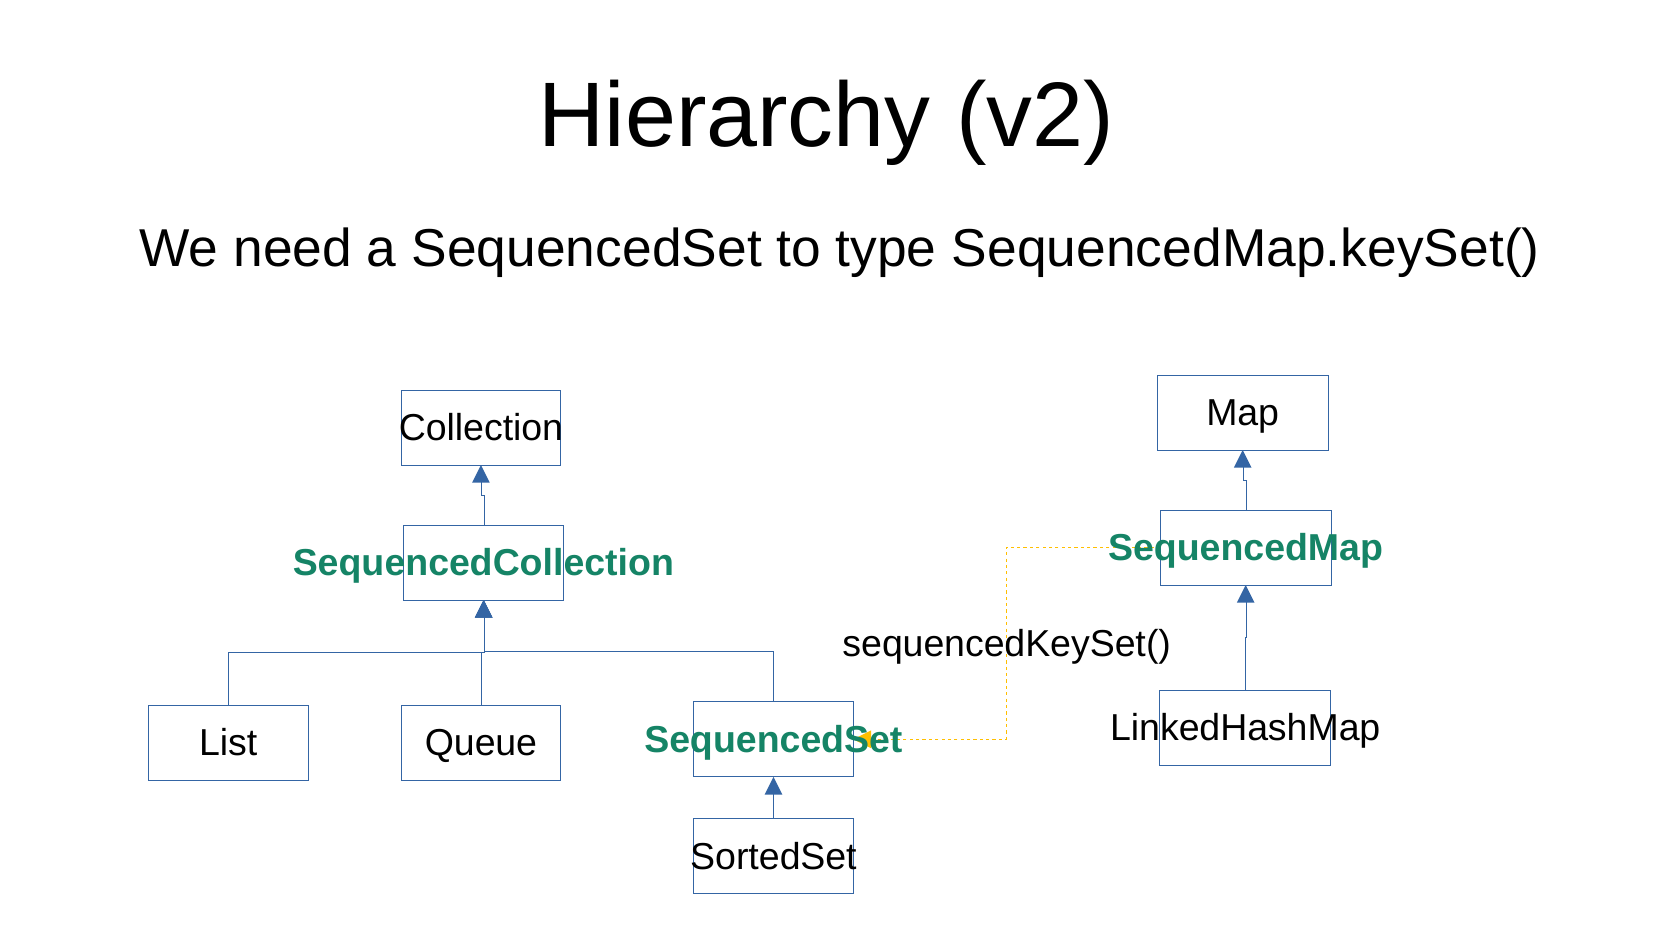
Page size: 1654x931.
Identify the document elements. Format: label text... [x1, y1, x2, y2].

text_box SequencedMap [1160, 510, 1332, 586]
text_box SortedSet [693, 853, 710, 867]
text_box List [148, 705, 309, 781]
text_box SequencedSet [693, 701, 854, 777]
list We need a SequencedSet to type SequencedMap.keySet() [82, 217, 1571, 316]
text_box SortedSet [693, 818, 854, 894]
text_box SequencedCollection [403, 525, 564, 601]
text_box Map [1157, 375, 1329, 451]
text_box Queue [401, 705, 561, 781]
text_box Collection [401, 390, 561, 466]
title Hierarchy (v2) [82, 37, 1571, 193]
text_box LinkedHashMap [1159, 690, 1331, 766]
